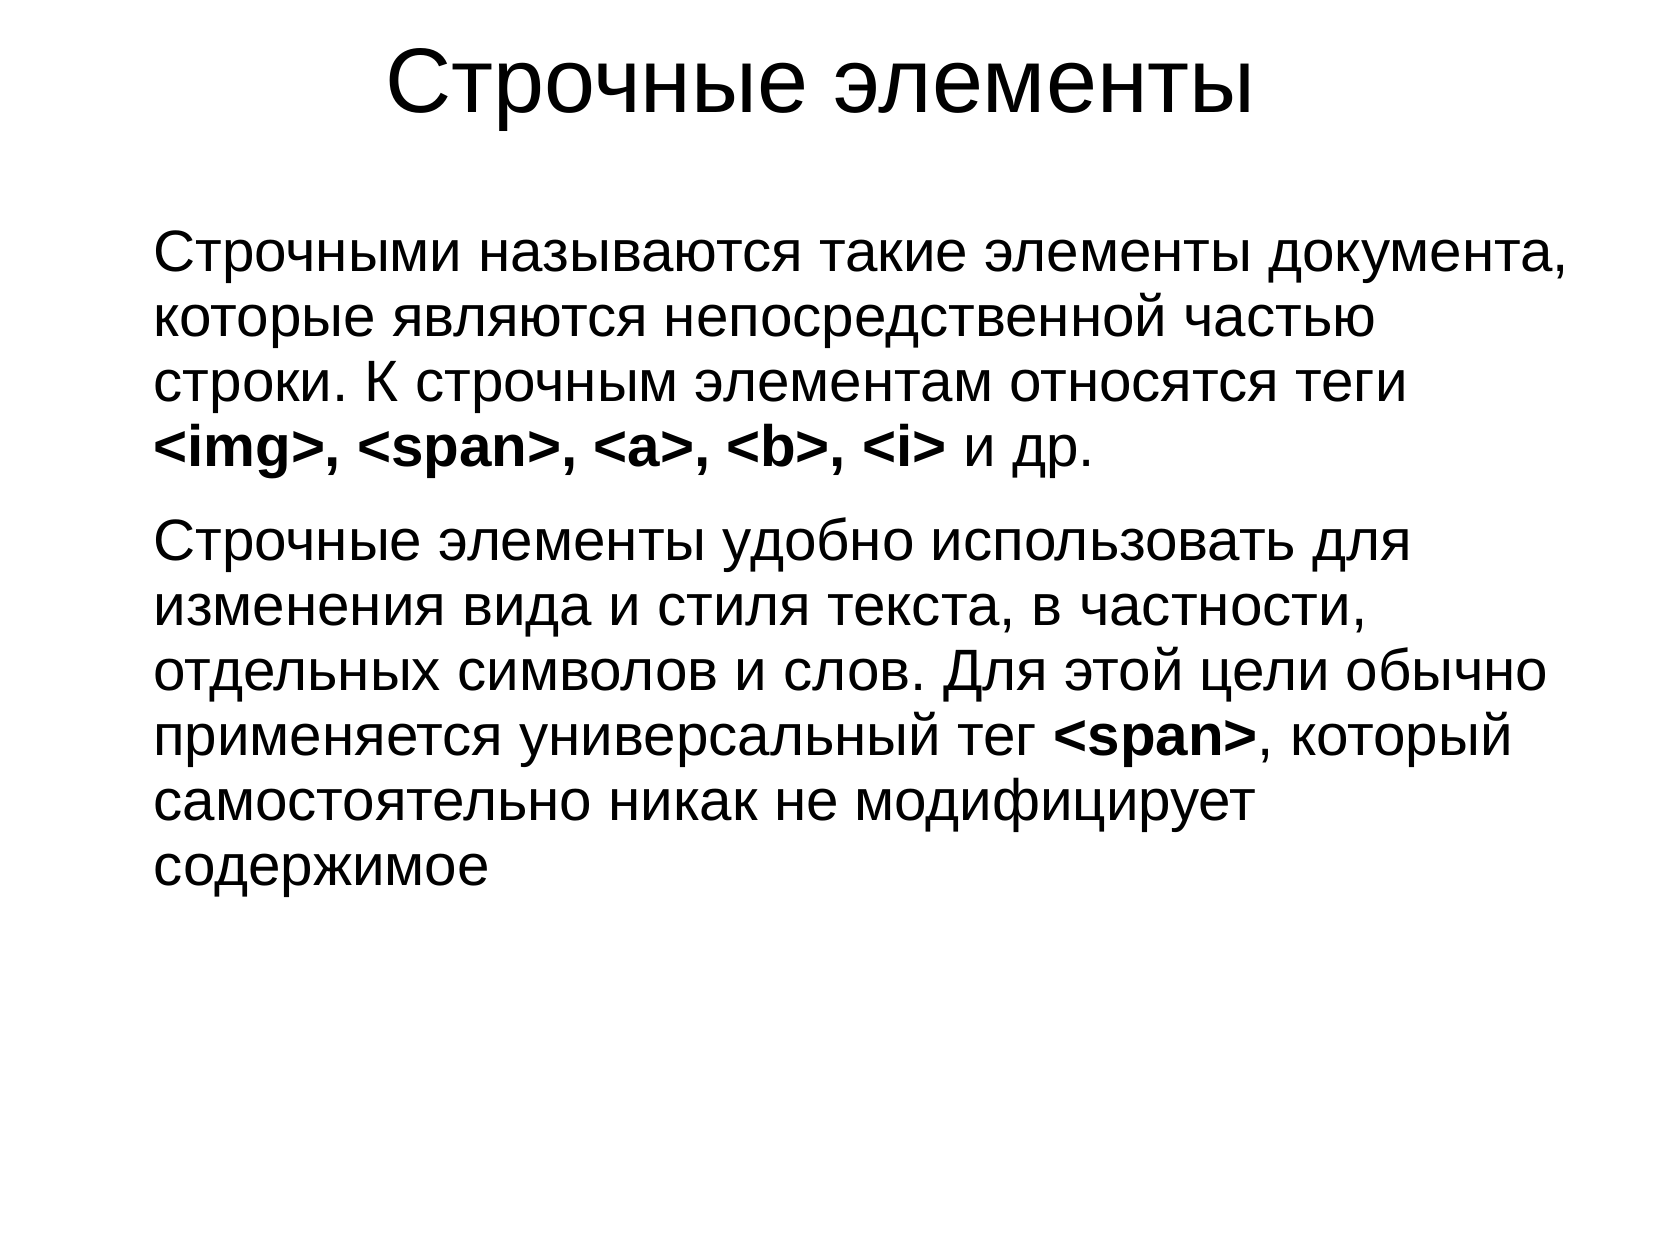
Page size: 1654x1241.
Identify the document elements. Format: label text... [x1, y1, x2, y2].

list Строчными называются такие элементы документа, которые являются непосредственной частью строки. К строчным элементам относятся теги <img>, <span>, <a>, <b>, <i> и др. Строчные элементы удобно использовать для изменения вида и стиля текста, в частности, отдельных символов и слов. Для этой цели обычно применяется универсальный тег <span>, который самостоятельно никак не модифицирует содержимое [82, 218, 1571, 1046]
title Строчные элементы [76, 29, 1565, 133]
